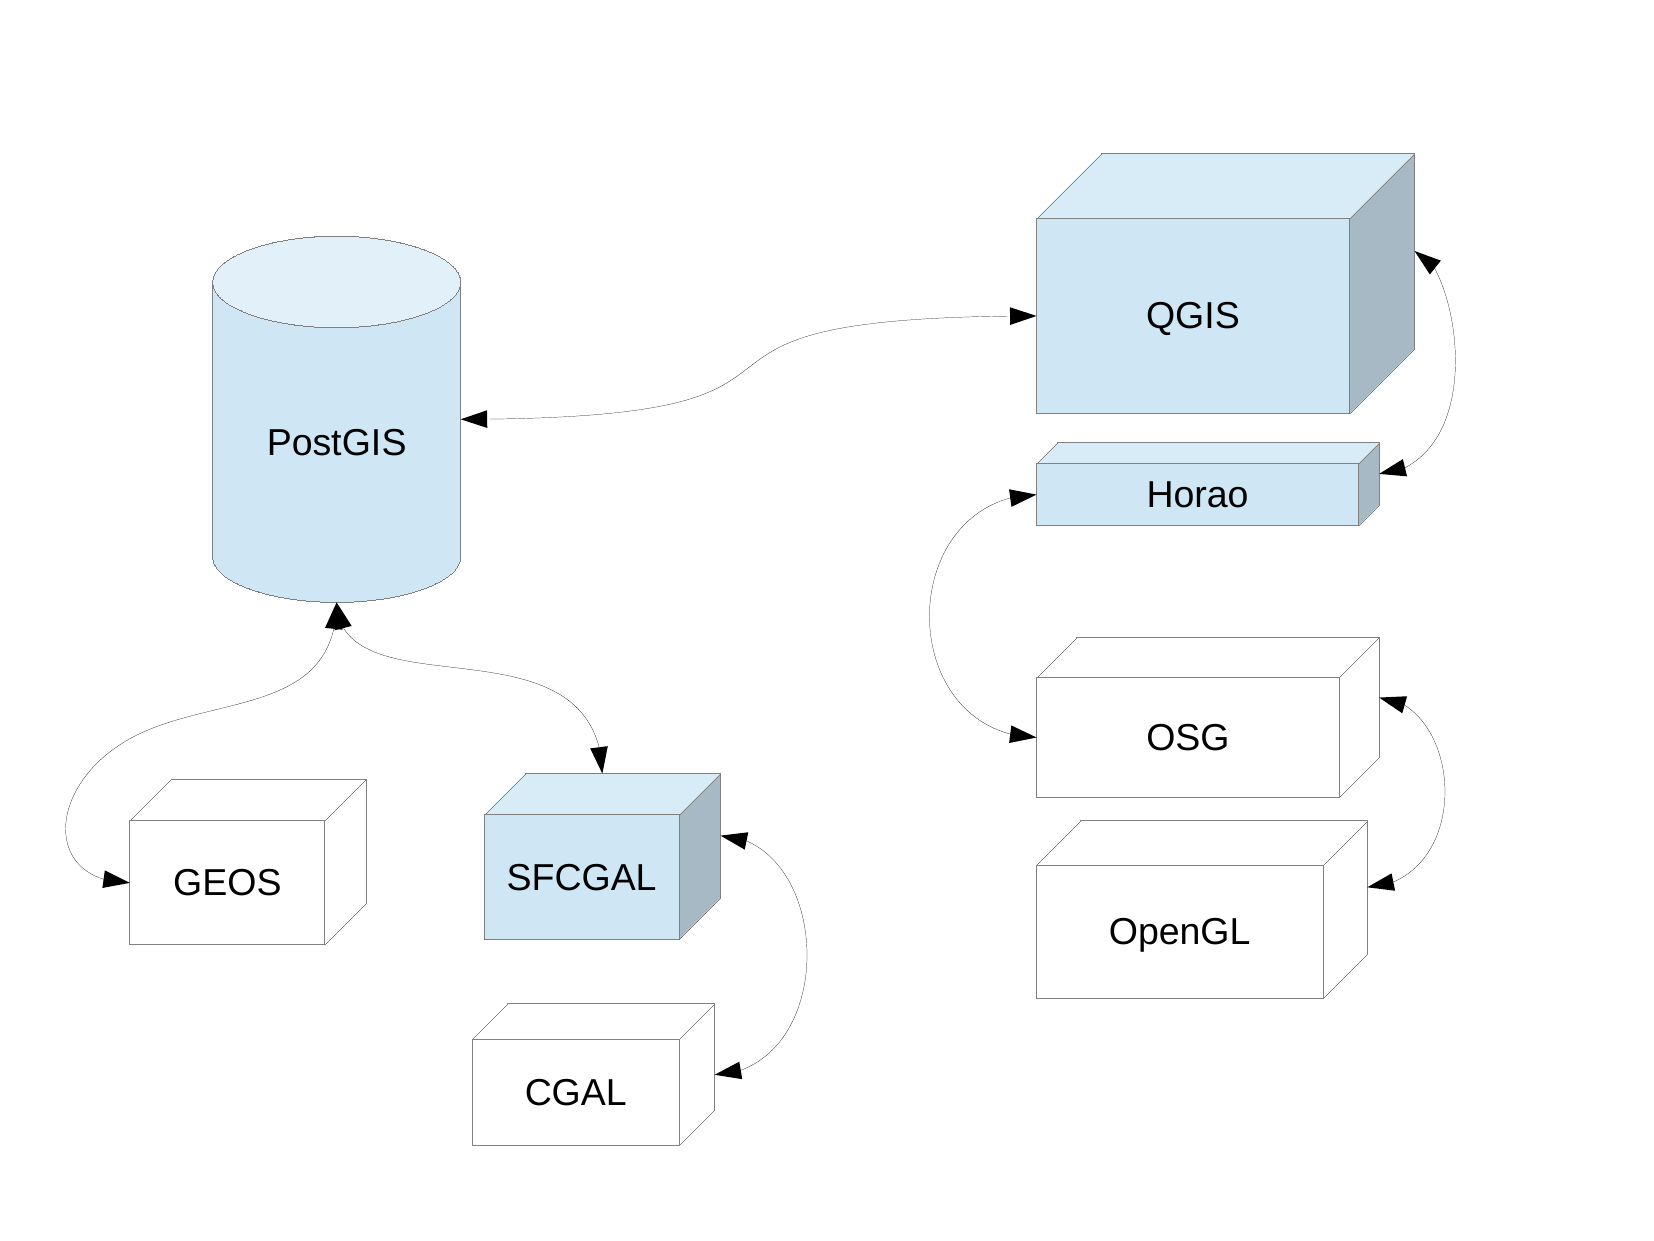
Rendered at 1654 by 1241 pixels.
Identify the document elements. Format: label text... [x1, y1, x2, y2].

text_box CGAL [472, 1040, 679, 1146]
text_box GEOS [129, 821, 324, 945]
text_box QGIS [1036, 219, 1349, 414]
text_box Horao [1036, 464, 1358, 526]
text_box OpenGL [1036, 866, 1323, 999]
text_box SFCGAL [484, 815, 679, 940]
text_box PostGIS [212, 285, 461, 603]
text_box OSG [1036, 678, 1339, 798]
